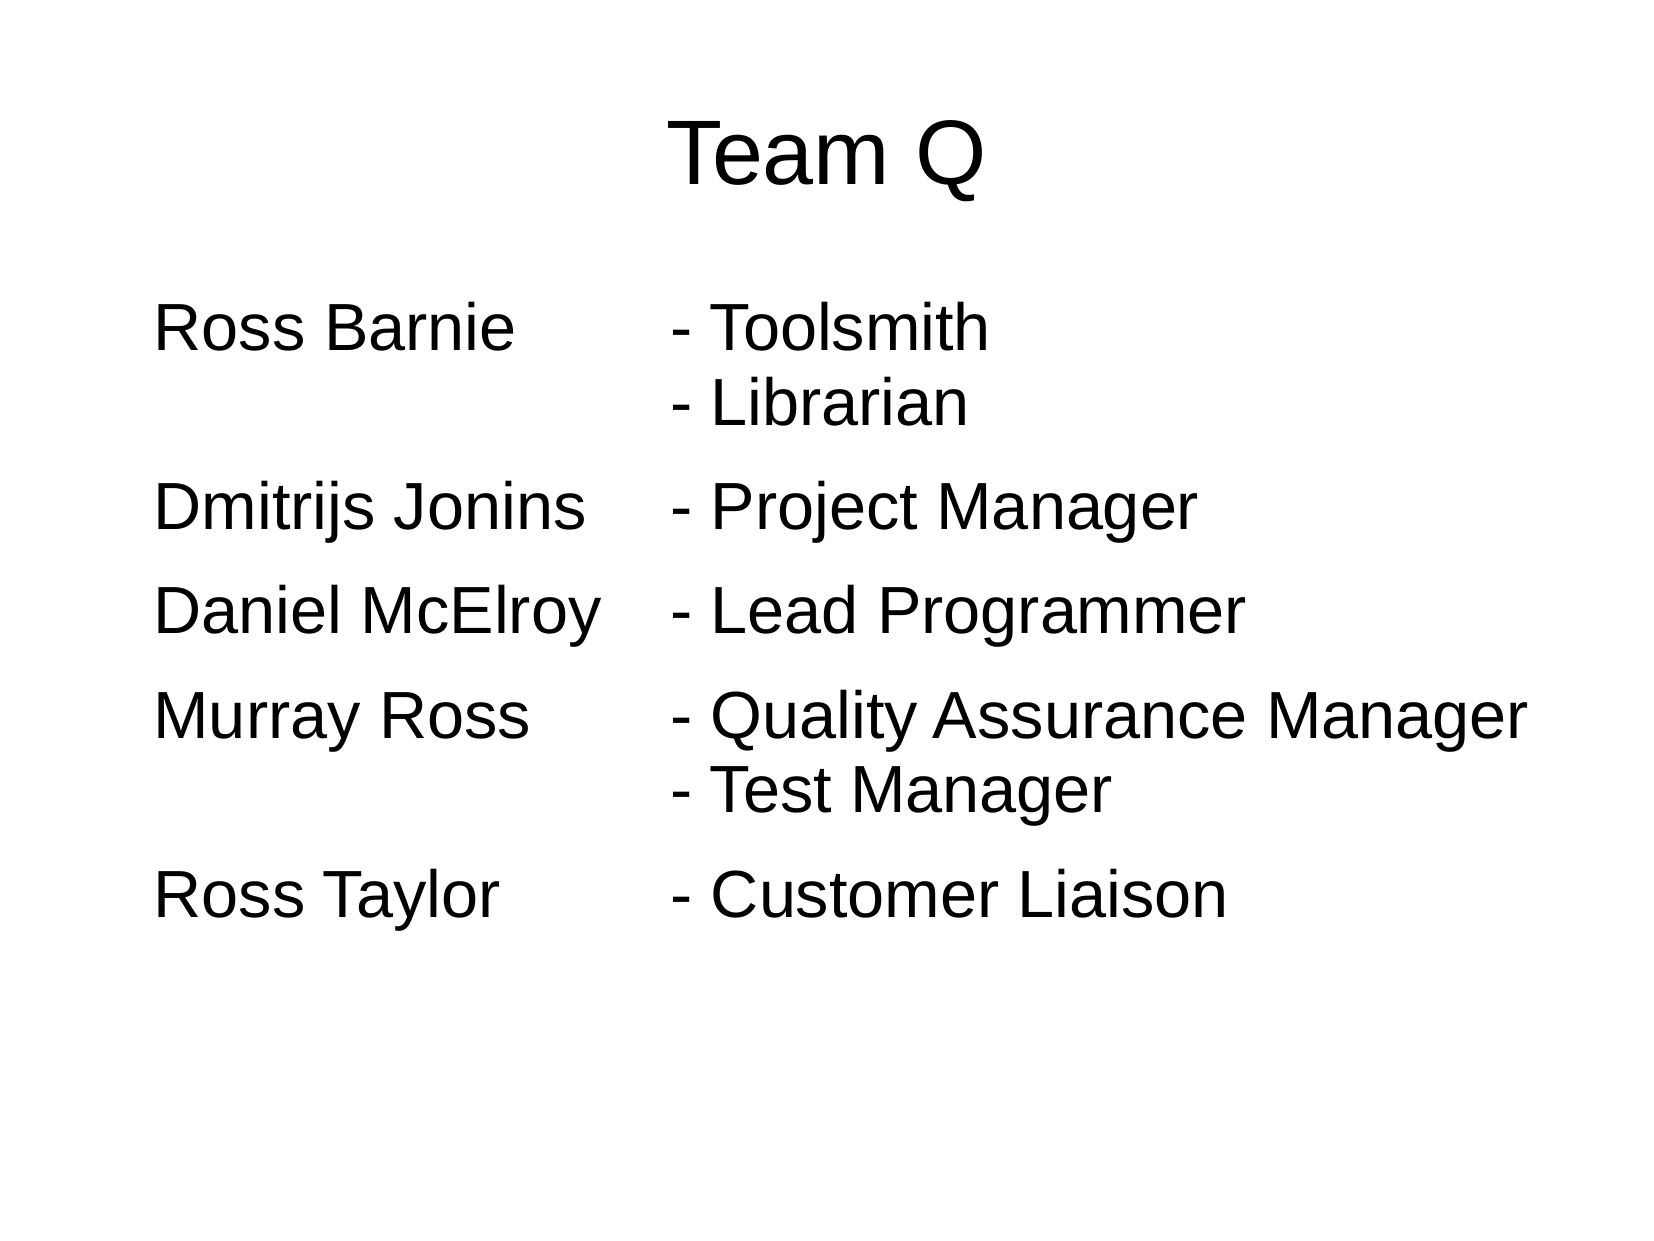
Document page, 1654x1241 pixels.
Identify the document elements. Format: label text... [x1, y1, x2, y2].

title Team Q [82, 49, 1571, 257]
list Ross Barnie - Toolsmith - Librarian Dmitrijs Jonins - Project Manager Daniel McElroy - Lead Programmer Murray Ross - Quality Assurance Manager - Test Manager Ross Taylor - Customer Liaison [82, 290, 1571, 1109]
